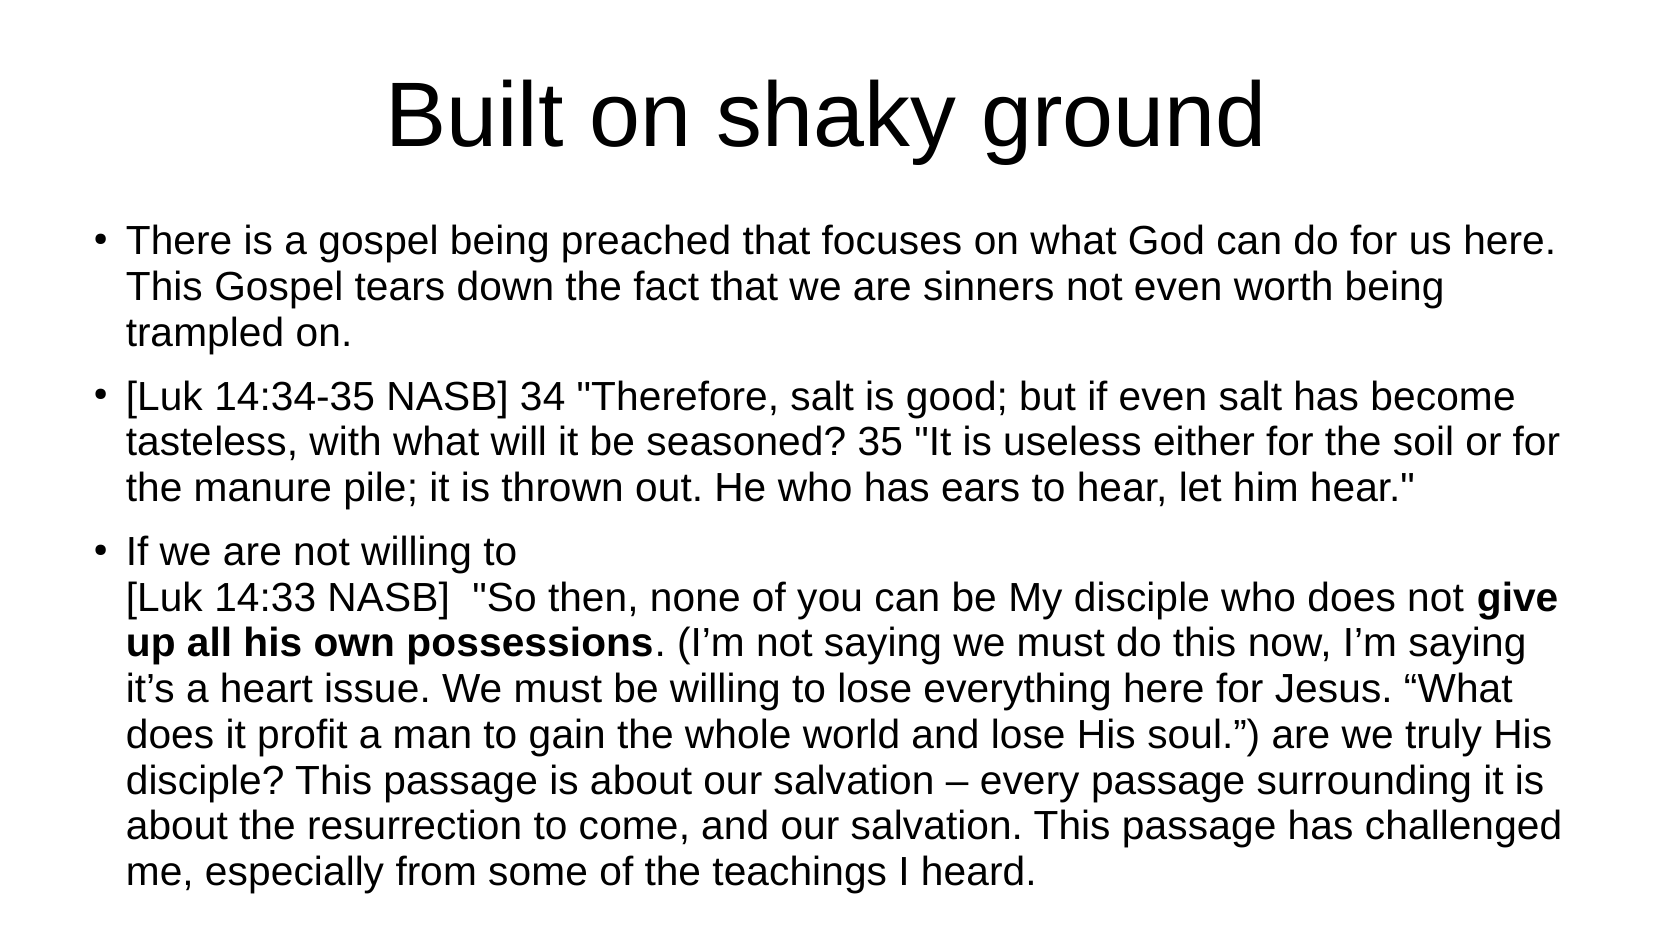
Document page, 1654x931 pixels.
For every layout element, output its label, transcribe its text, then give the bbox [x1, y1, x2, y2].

list There is a gospel being preached that focuses on what God can do for us here. This Gospel tears down the fact that we are sinners not even worth being trampled on. [Luk 14:34-35 NASB] 34 "Therefore, salt is good; but if even salt has become tasteless, with what will it be seasoned? 35 "It is useless either for the soil or for the manure pile; it is thrown out. He who has ears to hear, let him hear." If we are not willing to [Luk 14:33 NASB] "So then, none of you can be My disciple who does not give up all his own possessions. (I’m not saying we must do this now, I’m saying it’s a heart issue. We must be willing to lose everything here for Jesus. “What does it profit a man to gain the whole world and lose His soul.”) are we truly His disciple? This passage is about our salvation – every passage surrounding it is about the resurrection to come, and our salvation. This passage has challenged me, especially from some of the teachings I heard. [82, 217, 1571, 901]
title Built on shaky ground [82, 37, 1571, 193]
